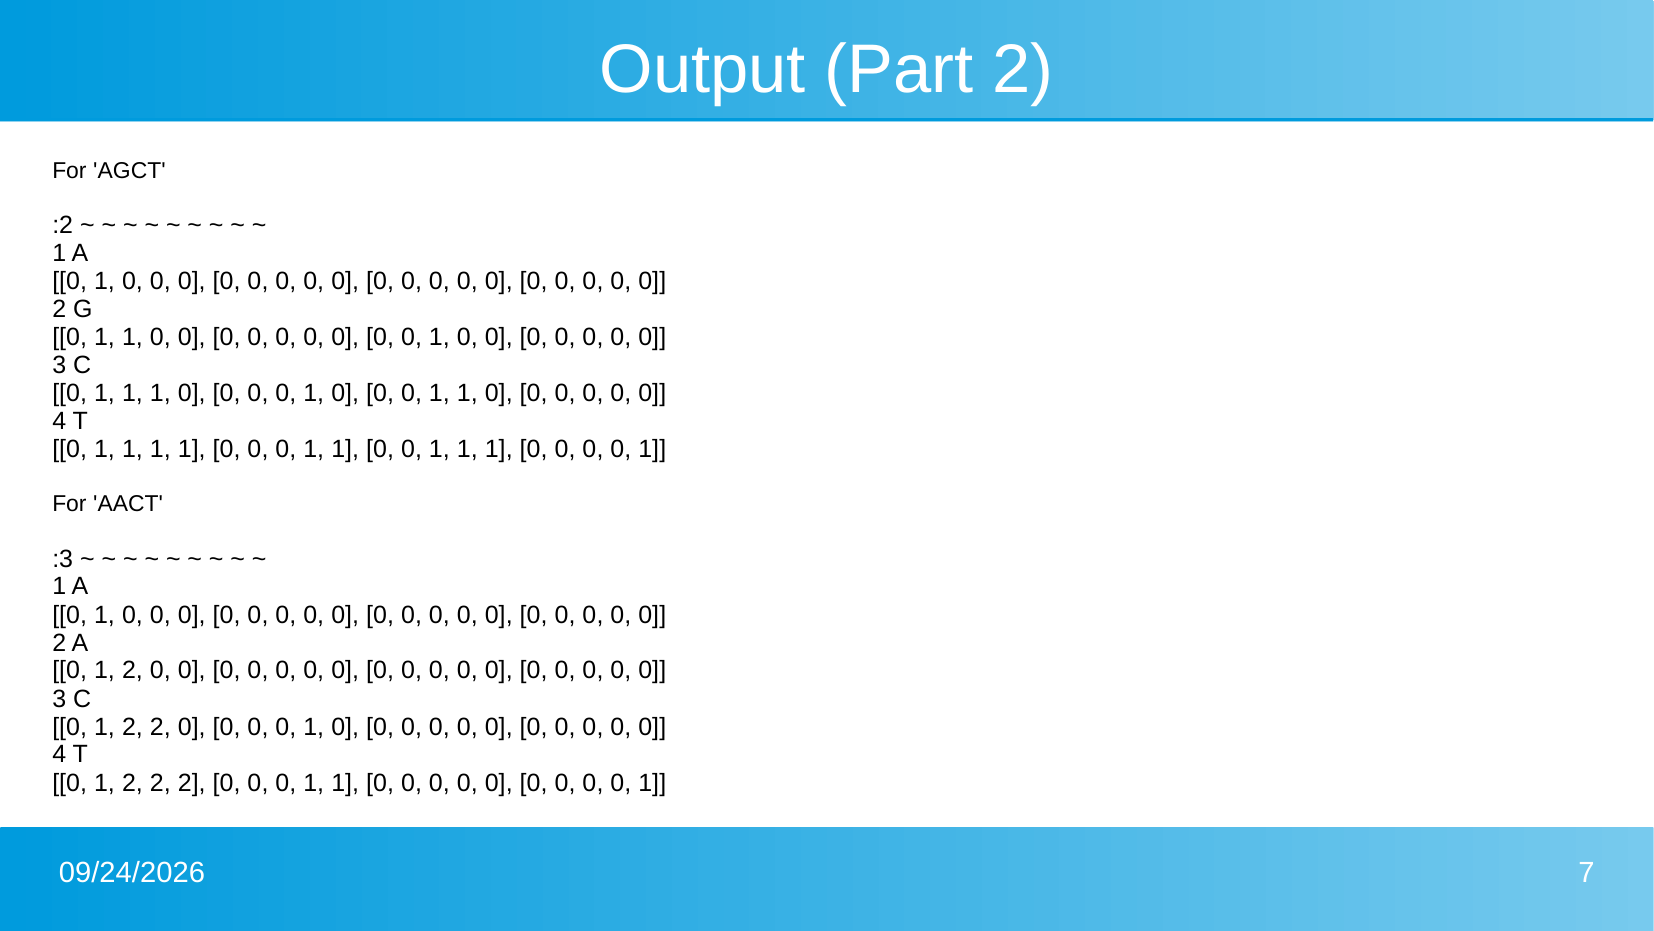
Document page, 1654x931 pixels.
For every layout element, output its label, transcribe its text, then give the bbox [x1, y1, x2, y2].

text_box For 'AGCT' :2 ~ ~ ~ ~ ~ ~ ~ ~ ~ 1 A [[0, 1, 0, 0, 0], [0, 0, 0, 0, 0], [0, 0, 0, 0, 0], [0, 0, 0, 0, 0]] 2 G [[0, 1, 1, 0, 0], [0, 0, 0, 0, 0], [0, 0, 1, 0, 0], [0, 0, 0, 0, 0]] 3 C [[0, 1, 1, 1, 0], [0, 0, 0, 1, 0], [0, 0, 1, 1, 0], [0, 0, 0, 0, 0]] 4 T [[0, 1, 1, 1, 1], [0, 0, 0, 1, 1], [0, 0, 1, 1, 1], [0, 0, 0, 0, 1]] For 'AACT' :3 ~ ~ ~ ~ ~ ~ ~ ~ ~ 1 A [[0, 1, 0, 0, 0], [0, 0, 0, 0, 0], [0, 0, 0, 0, 0], [0, 0, 0, 0, 0]] 2 A [[0, 1, 2, 0, 0], [0, 0, 0, 0, 0], [0, 0, 0, 0, 0], [0, 0, 0, 0, 0]] 3 C [[0, 1, 2, 2, 0], [0, 0, 0, 1, 0], [0, 0, 0, 0, 0], [0, 0, 0, 0, 0]] 4 T [[0, 1, 2, 2, 2], [0, 0, 0, 1, 1], [0, 0, 0, 0, 0], [0, 0, 0, 0, 1]] [37, 150, 1088, 804]
title Output (Part 2) [59, 29, 1595, 108]
